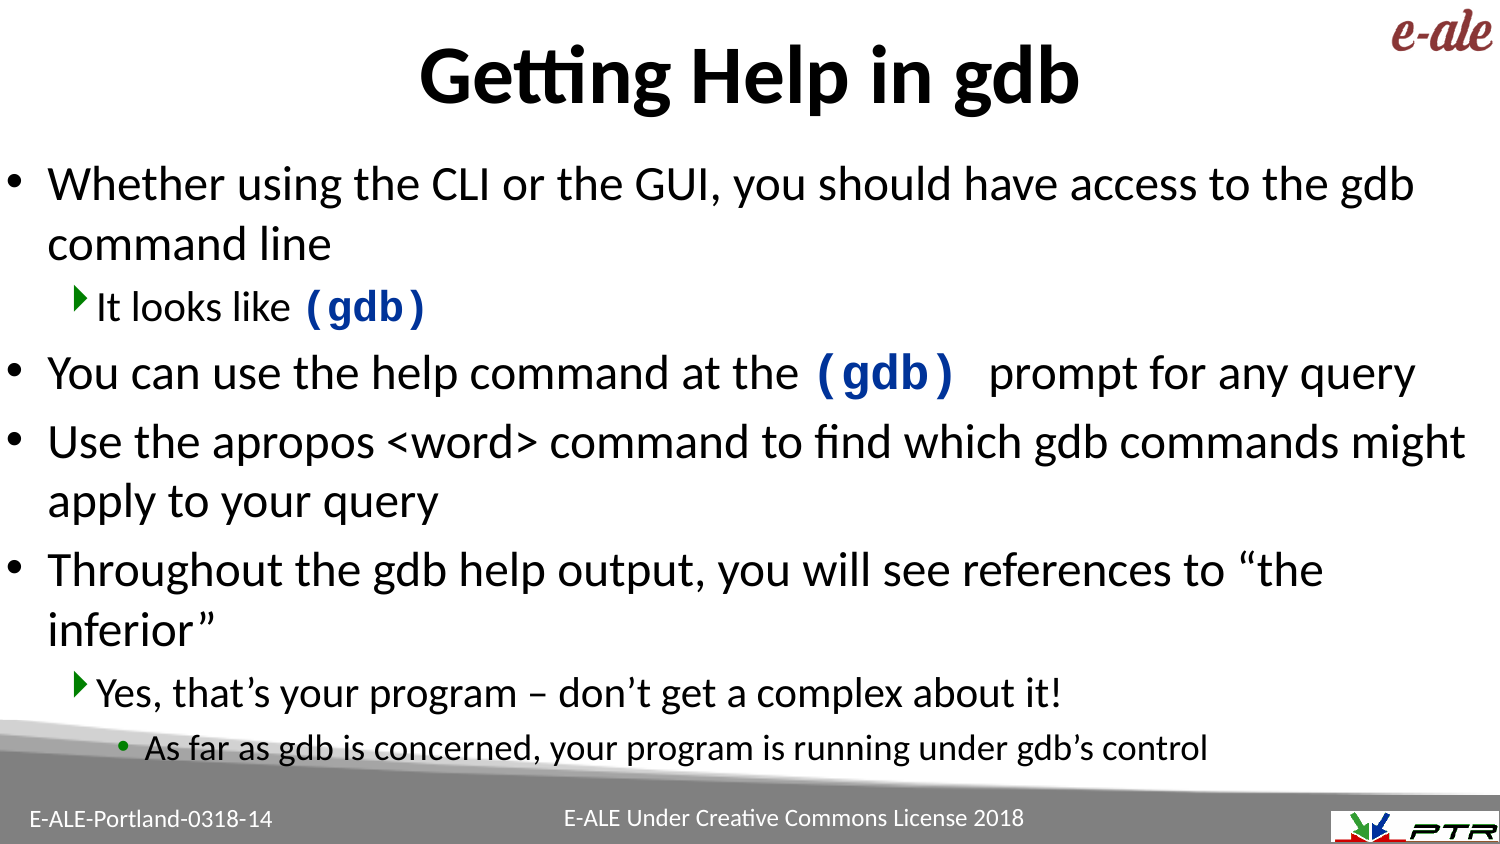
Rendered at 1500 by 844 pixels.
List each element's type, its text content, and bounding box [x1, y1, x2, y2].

picture [1331, 811, 1499, 842]
slide_number E-ALE-Portland-0318-<number> [14, 794, 365, 840]
list Whether using the CLI or the GUI, you should have access to the gdb command line It looks like (gdb) You can use the help command at the (gdb) prompt for any query Use the apropos <word> command to find which gdb commands might apply to your query Throughout the gdb help output, you will see references to “the inferior” Yes, that’s your program – don’t get a complex about it! As far as gdb is concerned, your program is running under gdb’s control [5, 151, 1490, 769]
picture [0, 718, 1500, 795]
title Getting Help in gdb [1, 0, 1500, 141]
